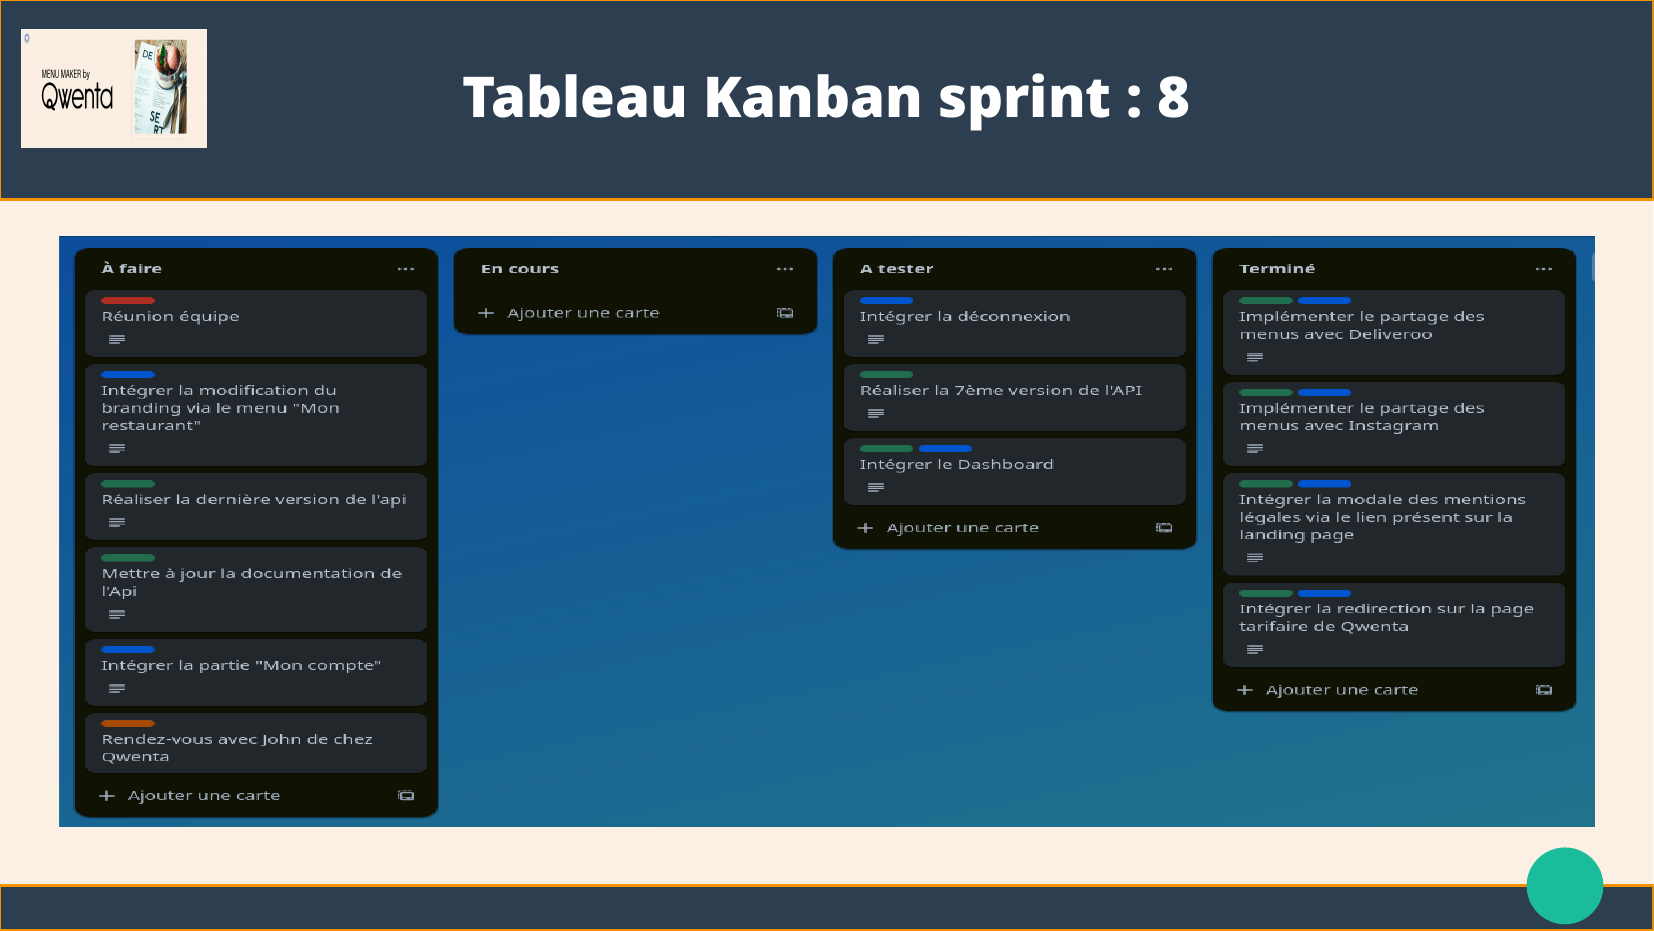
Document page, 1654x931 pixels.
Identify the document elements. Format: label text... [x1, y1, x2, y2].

picture [21, 29, 207, 148]
title Tableau Kanban sprint : 8 [59, 37, 1595, 155]
picture [59, 236, 1595, 827]
